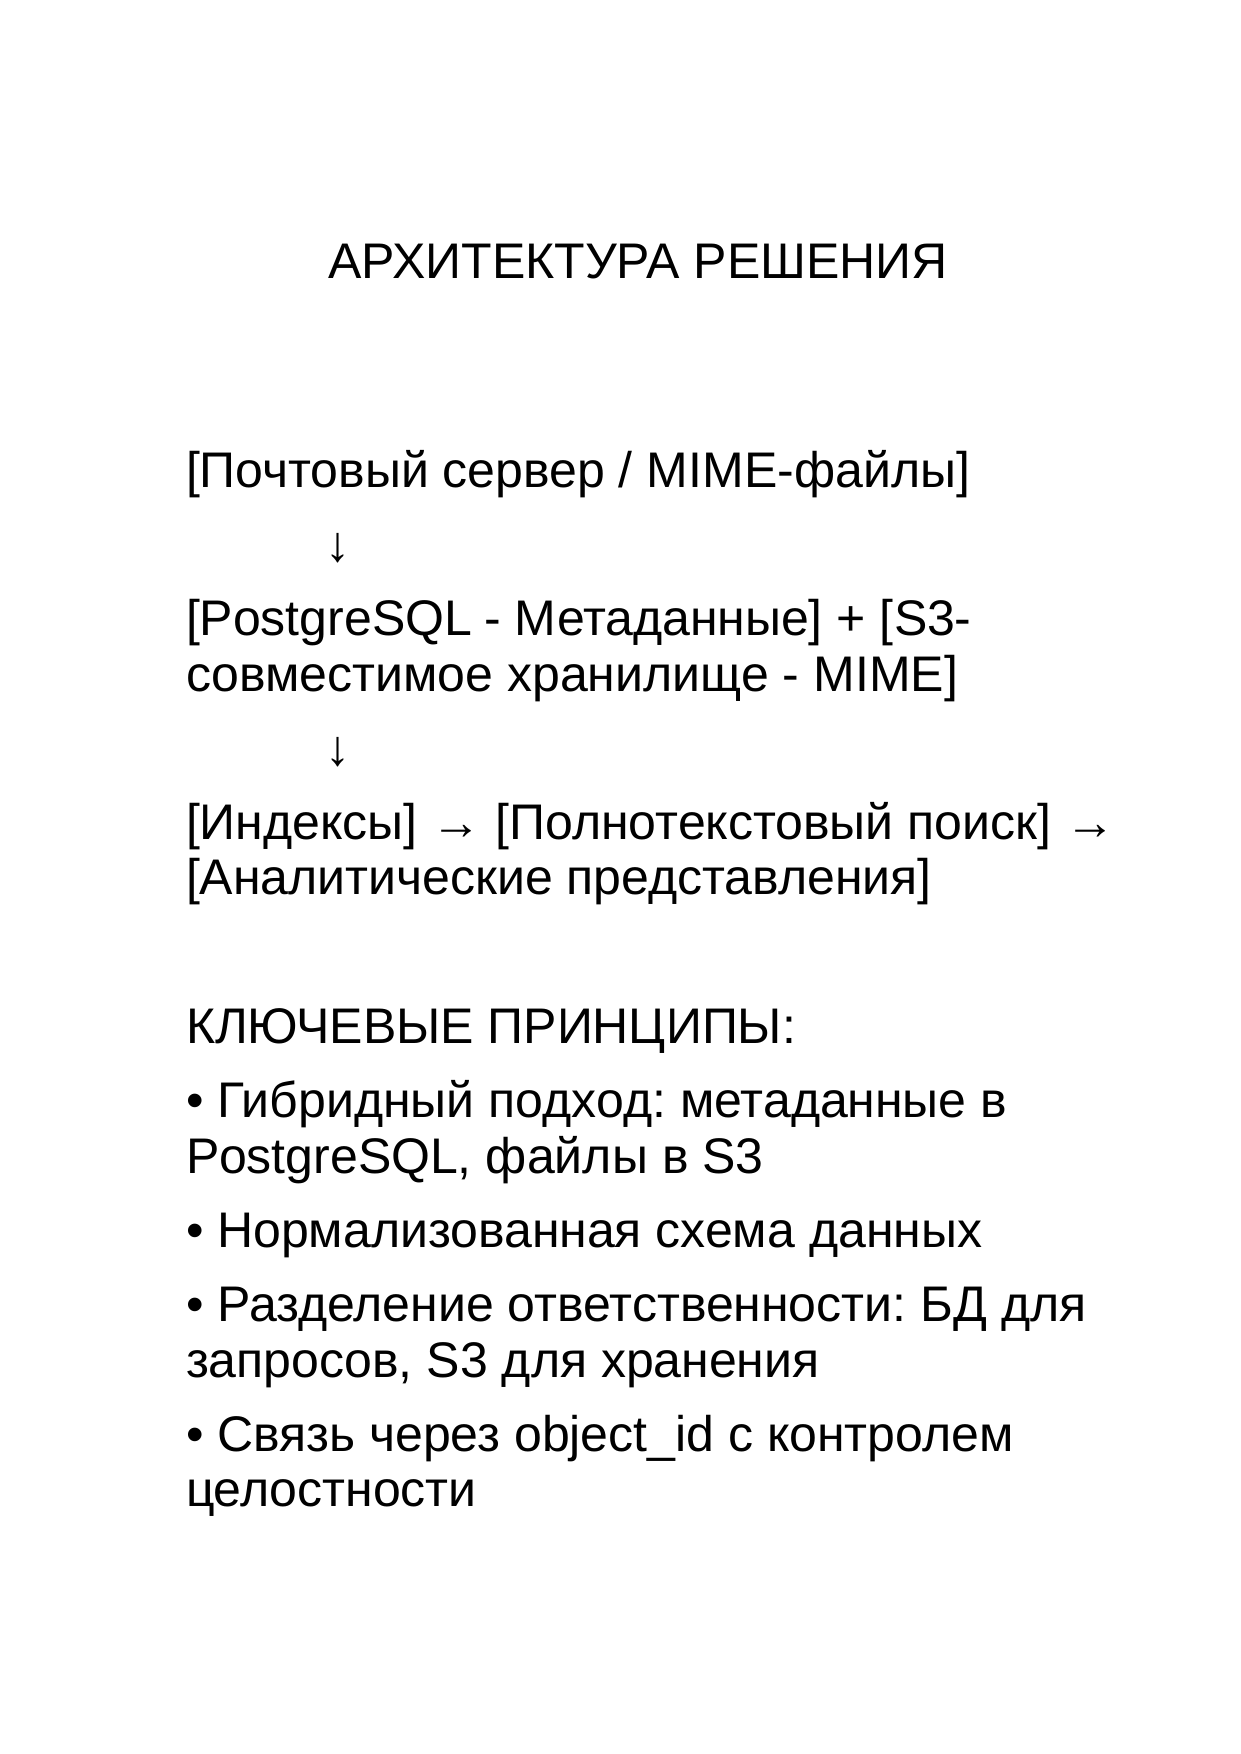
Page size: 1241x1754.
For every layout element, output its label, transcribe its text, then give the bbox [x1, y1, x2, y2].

list [Почтовый сервер / MIME-файлы] ↓ [PostgreSQL - Метаданные] + [S3-совместимое хранилище - MIME] ↓ [Индексы] → [Полнотекстовый поиск] → [Аналитические представления] КЛЮЧЕВЫЕ ПРИНЦИПЫ: • Гибридный подход: метаданные в PostgreSQL, файлы в S3 • Нормализованная схема данных • Разделение ответственности: БД для запросов, S3 для хранения • Связь через object_id с контролем целостности [115, 441, 1125, 1522]
title АРХИТЕКТУРА РЕШЕНИЯ [115, 124, 1125, 398]
